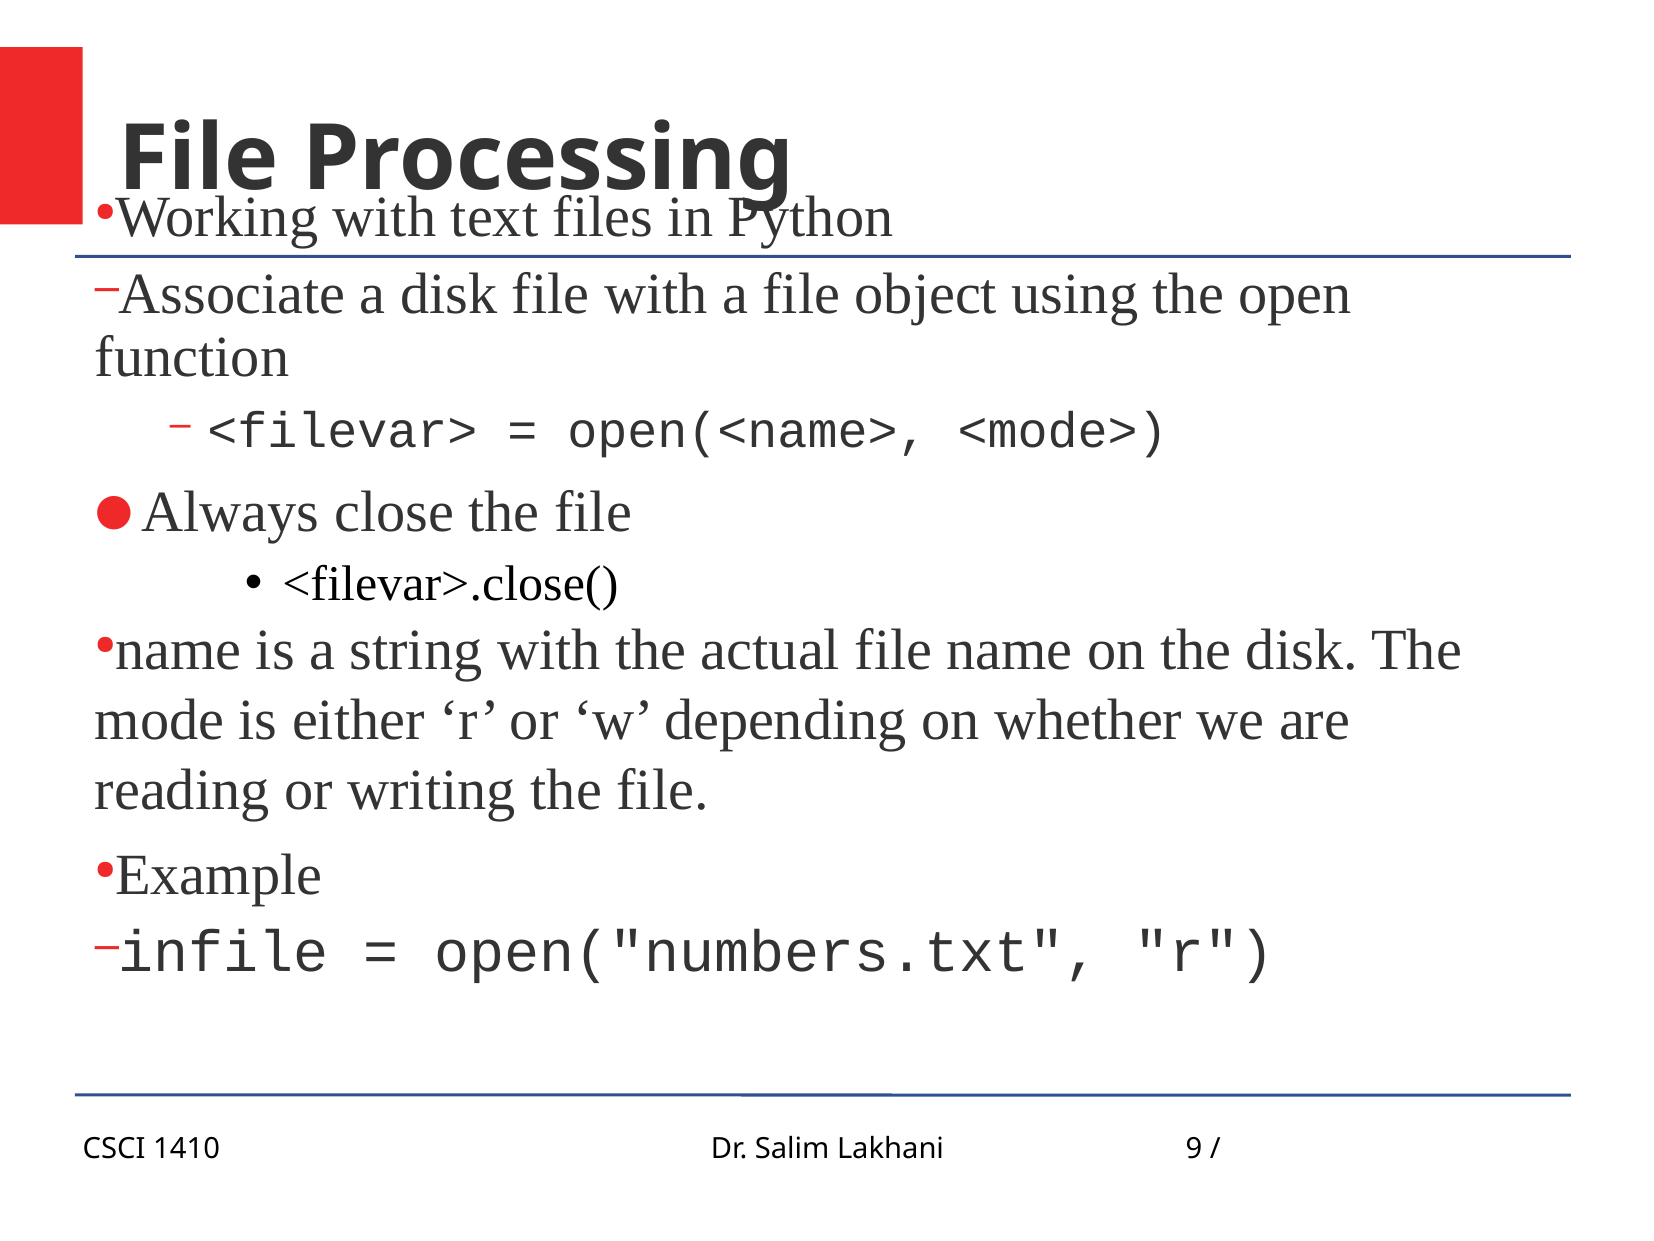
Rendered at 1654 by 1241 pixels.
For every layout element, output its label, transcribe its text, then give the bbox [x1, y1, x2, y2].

text_box Dr. Salim Lakhani [565, 1129, 1090, 1216]
title File Processing [118, 49, 1571, 257]
list Working with text files in Python Associate a disk file with a file object using the open function <filevar> = open(<name>, <mode>) Always close the file <filevar>.close() name is a string with the actual file name on the disk. The mode is either ‘r’ or ‘w’ depending on whether we are reading or writing the file. Example infile = open("numbers.txt", "r") [94, 178, 1536, 1080]
text_box CSCI 1410 [82, 1129, 468, 1216]
text_box / [1185, 1129, 1571, 1216]
